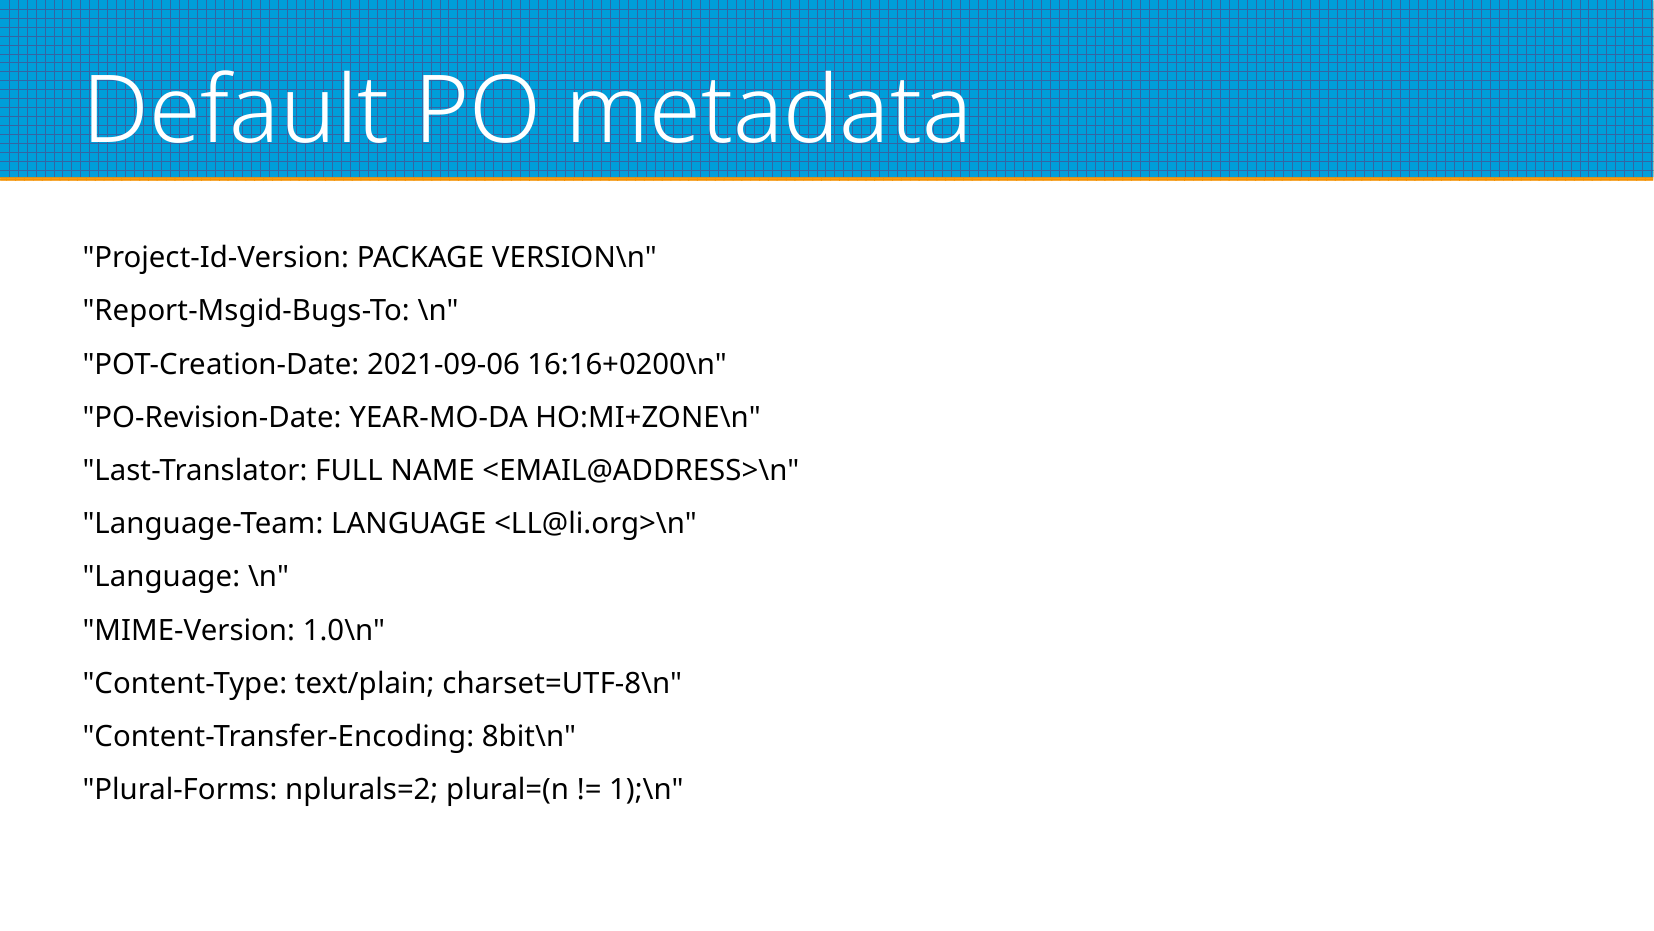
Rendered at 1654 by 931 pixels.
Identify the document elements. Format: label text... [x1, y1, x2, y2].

title Default PO metadata [82, 14, 1571, 171]
list "Project-Id-Version: PACKAGE VERSION\n" "Report-Msgid-Bugs-To: \n" "POT-Creation-Date: 2021-09-06 16:16+0200\n" "PO-Revision-Date: YEAR-MO-DA HO:MI+ZONE\n" "Last-Translator: FULL NAME <EMAIL@ADDRESS>\n" "Language-Team: LANGUAGE <LL@li.org>\n" "Language: \n" "MIME-Version: 1.0\n" "Content-Type: text/plain; charset=UTF-8\n" "Content-Transfer-Encoding: 8bit\n" "Plural-Forms: nplurals=2; plural=(n != 1);\n" [82, 236, 1563, 811]
